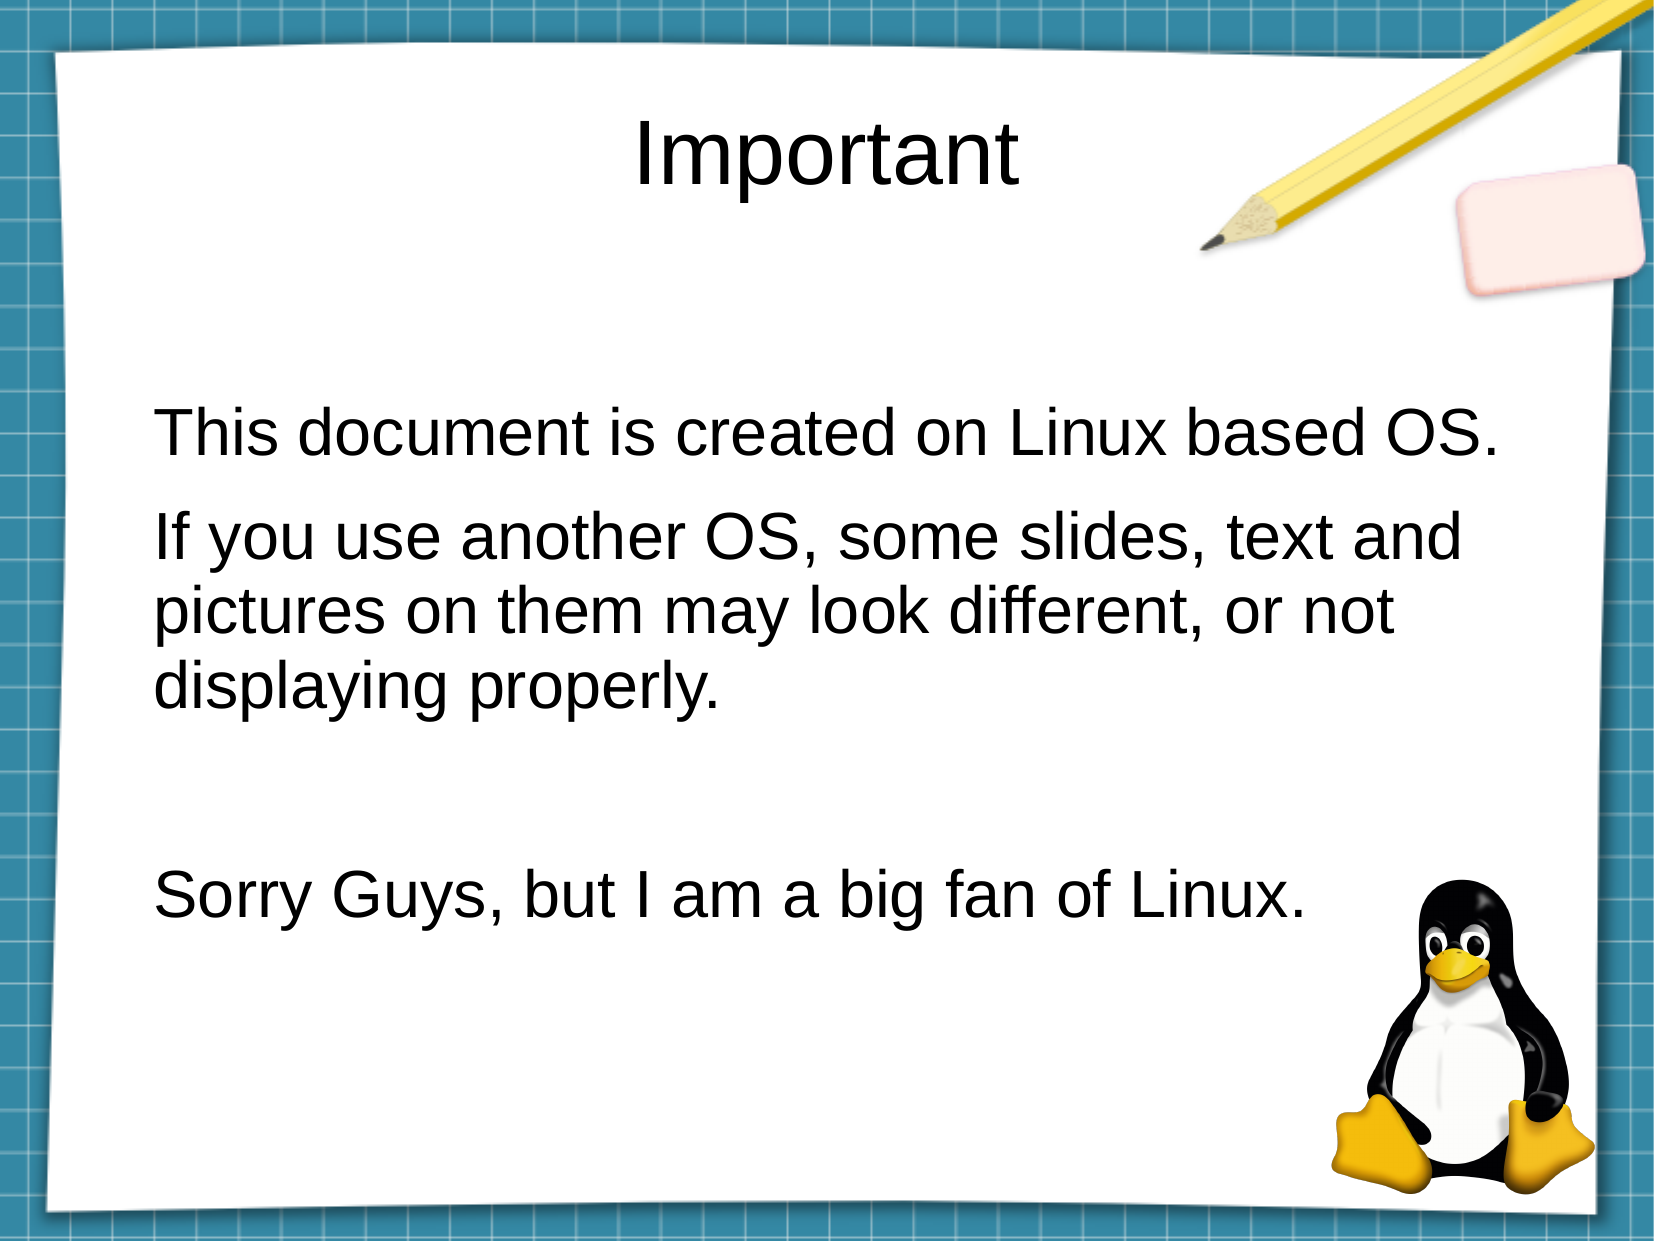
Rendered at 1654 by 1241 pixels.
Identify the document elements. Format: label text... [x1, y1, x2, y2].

title Important [82, 49, 1571, 257]
list This document is created on Linux based OS. If you use another OS, some slides, text and pictures on them may look different, or not displaying properly. Sorry Guys, but I am a big fan of Linux. [82, 290, 1571, 1010]
picture [0, 0, 1654, 1241]
